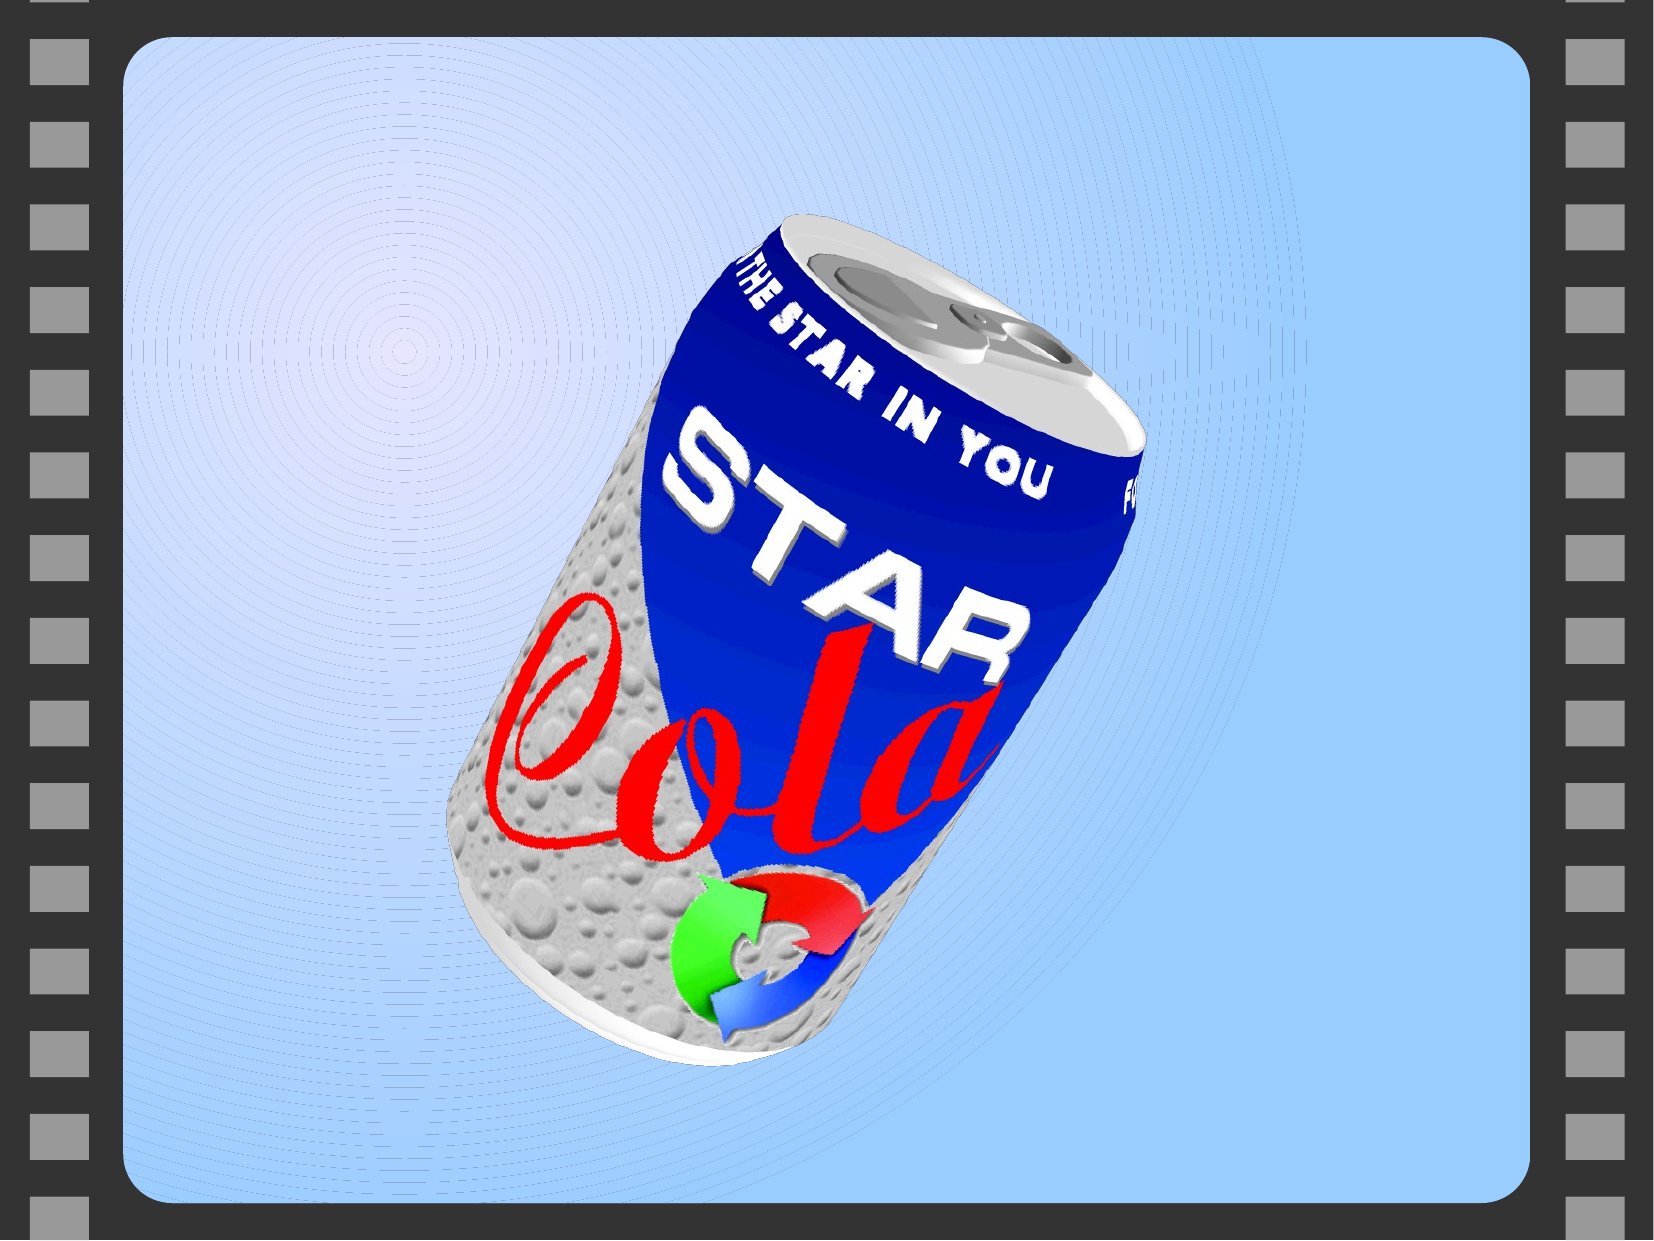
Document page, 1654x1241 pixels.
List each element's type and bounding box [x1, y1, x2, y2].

picture [448, 229, 1141, 1051]
